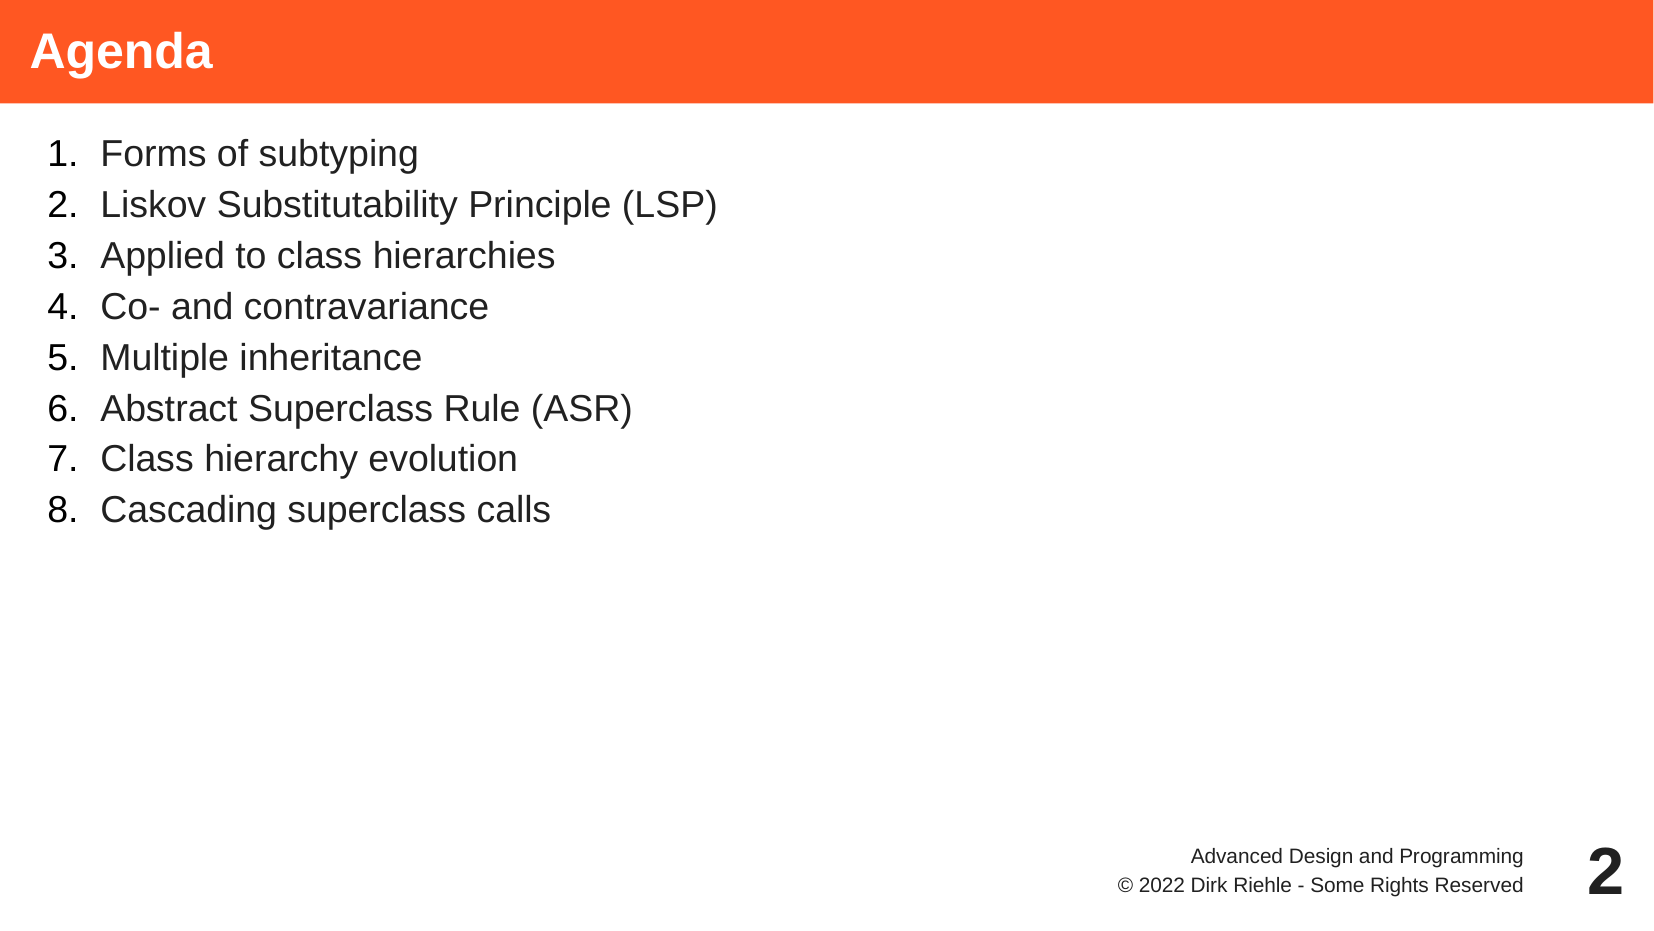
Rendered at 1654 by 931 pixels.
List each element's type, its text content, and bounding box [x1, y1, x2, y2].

list Forms of subtyping Liskov Substitutability Principle (LSP) Applied to class hierarchies Co- and contravariance Multiple inheritance Abstract Superclass Rule (ASR) Class hierarchy evolution Cascading superclass calls [29, 132, 1625, 813]
title Agenda [0, 0, 1654, 104]
